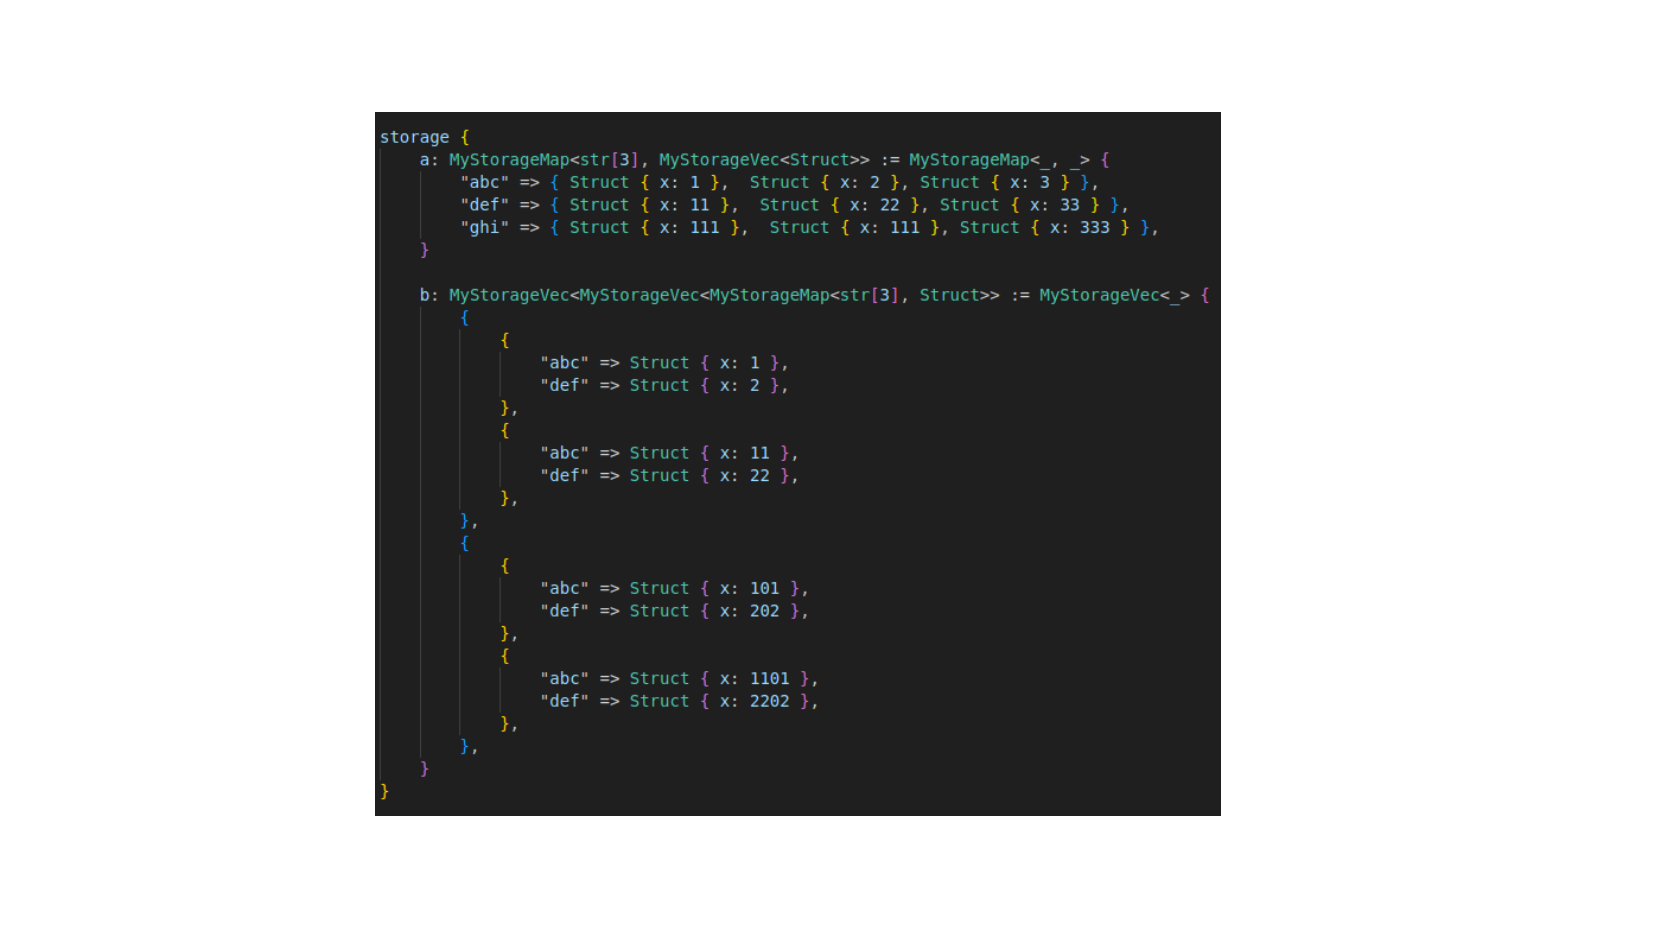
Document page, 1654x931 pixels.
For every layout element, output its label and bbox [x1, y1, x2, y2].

picture [375, 112, 1221, 816]
